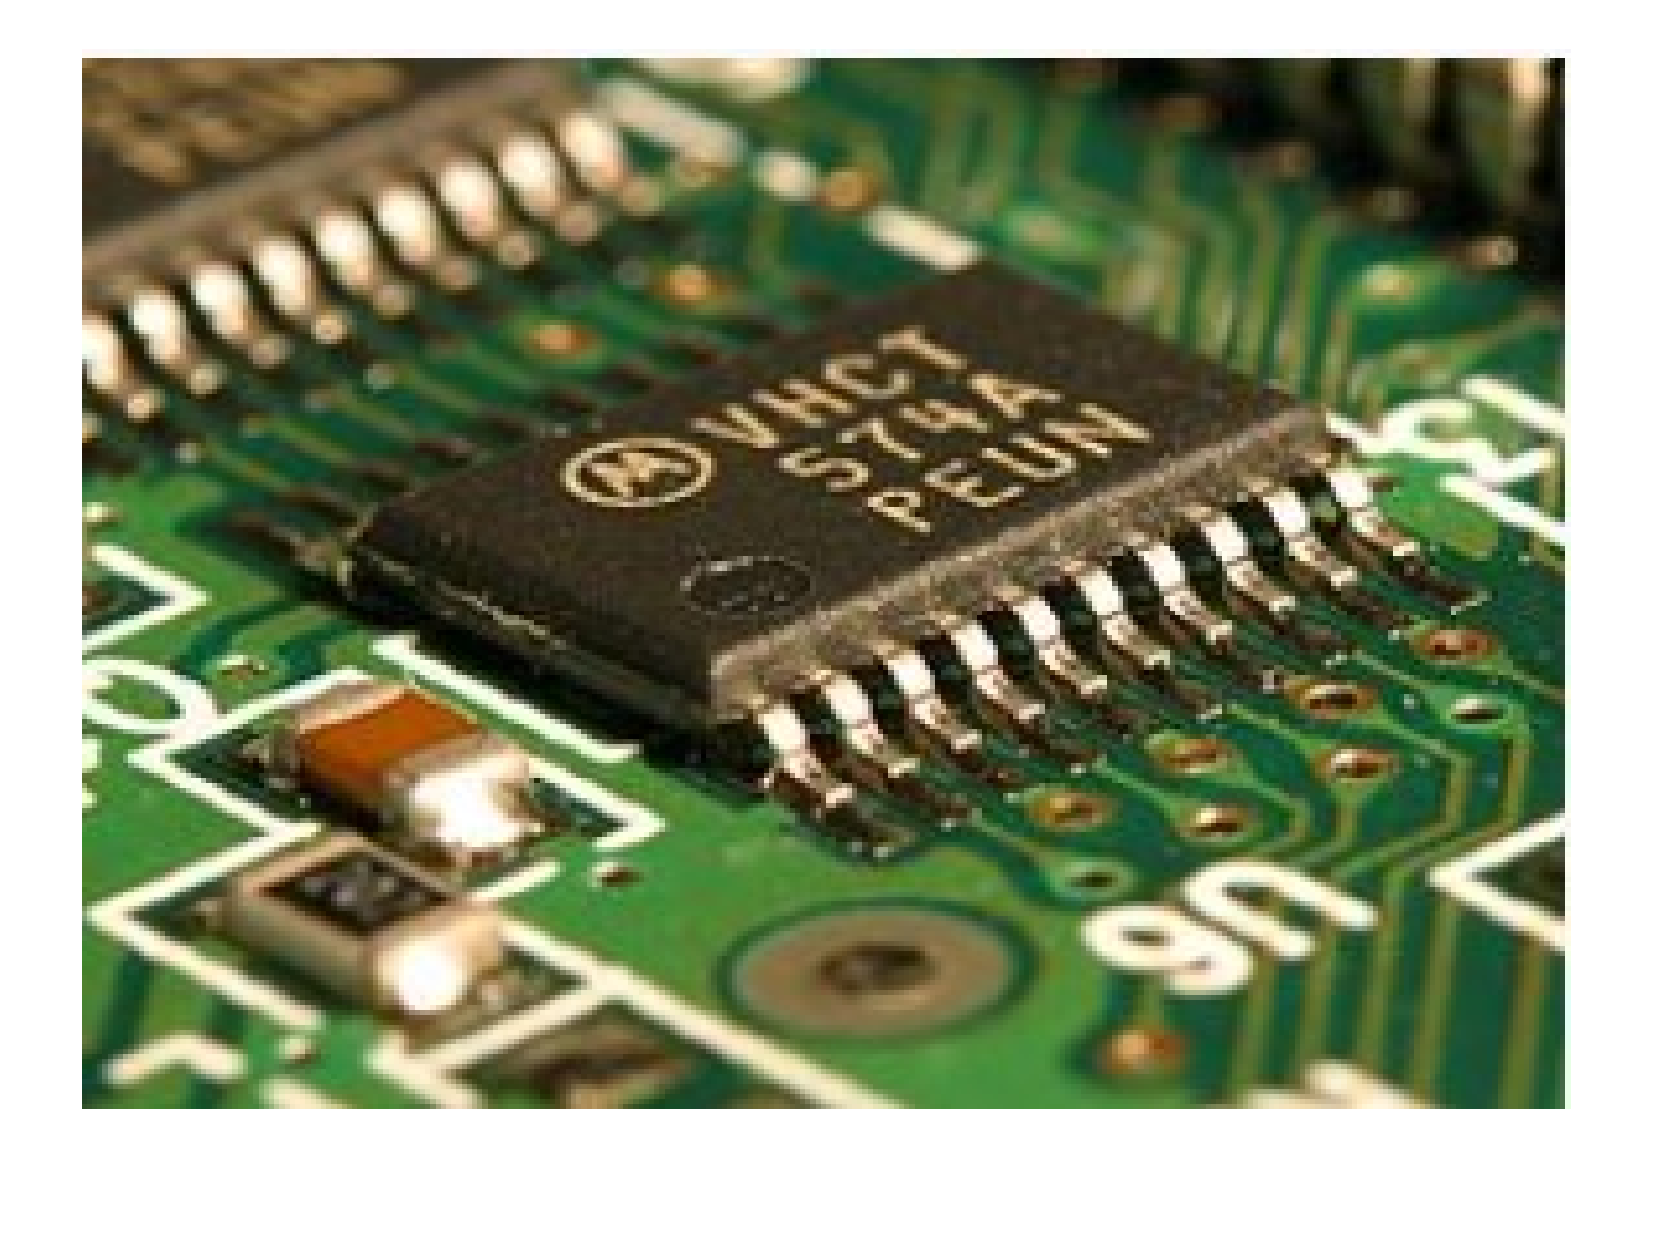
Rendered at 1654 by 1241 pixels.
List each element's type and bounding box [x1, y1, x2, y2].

picture [82, 49, 1571, 1109]
